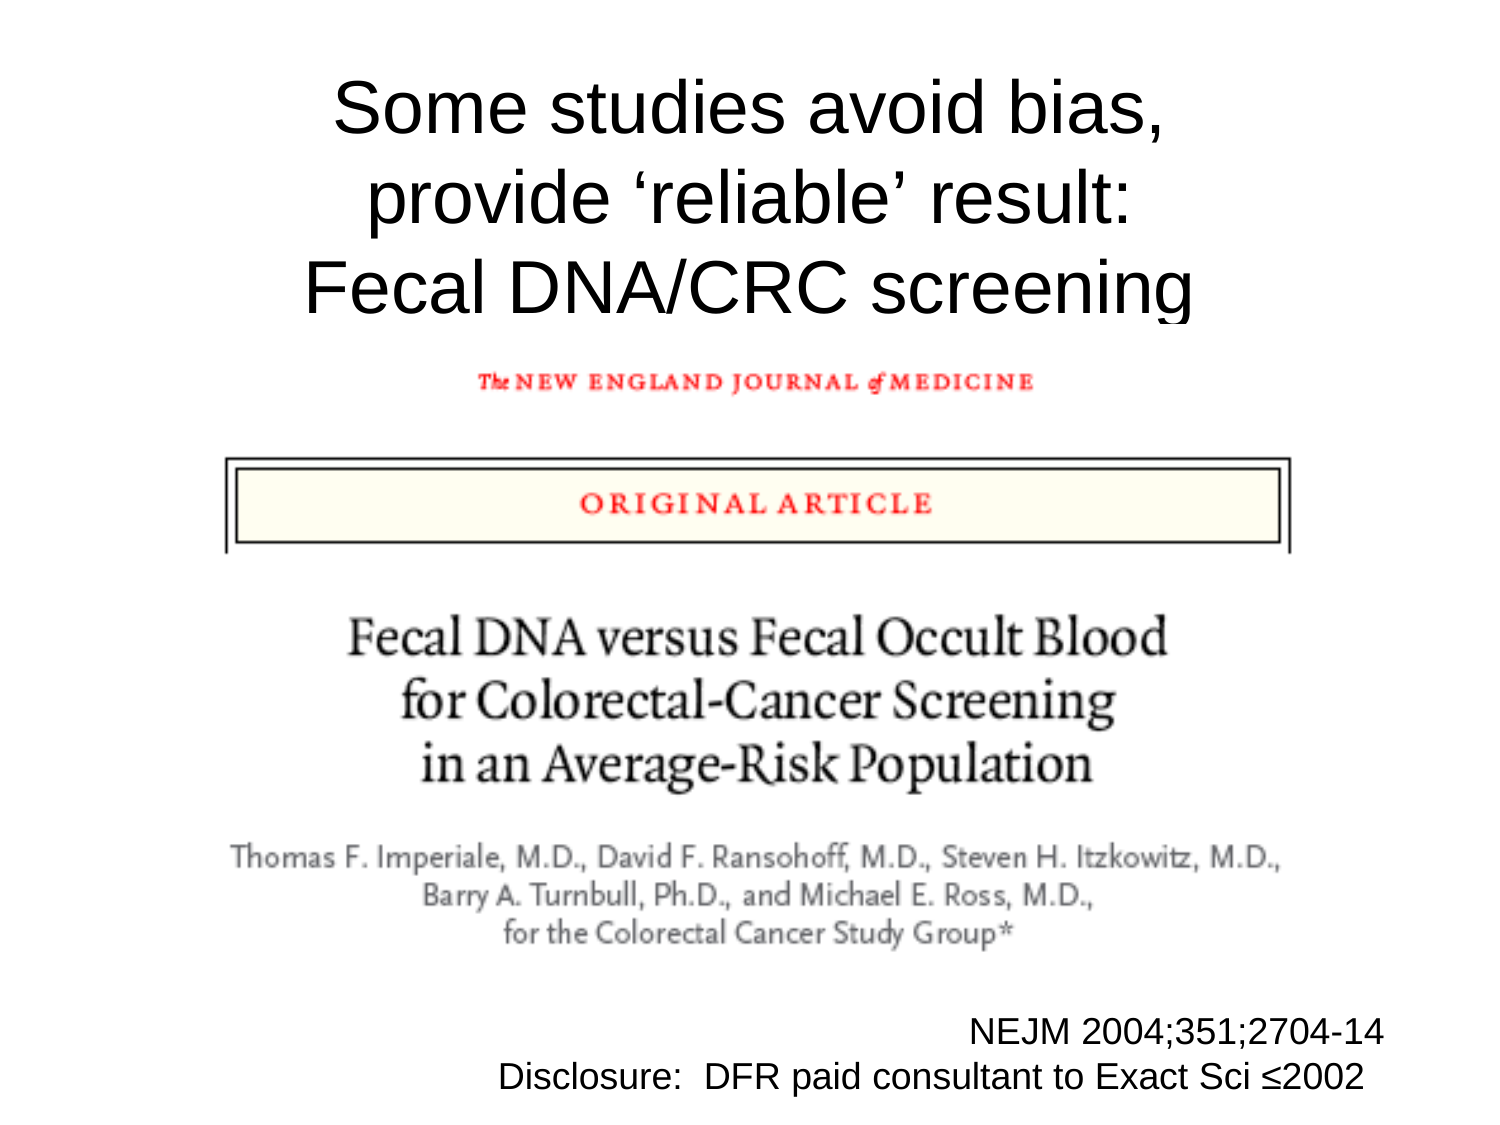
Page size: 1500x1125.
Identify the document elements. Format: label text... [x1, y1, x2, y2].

text_box NEJM 2004;351;2704-14 Disclosure: DFR paid consultant to Exact Sci ≤2002 [483, 999, 1400, 1106]
title Some studies avoid bias, provide ‘reliable’ result: Fecal DNA/CRC screening [112, 51, 1388, 324]
text_box [112, 324, 1388, 1001]
